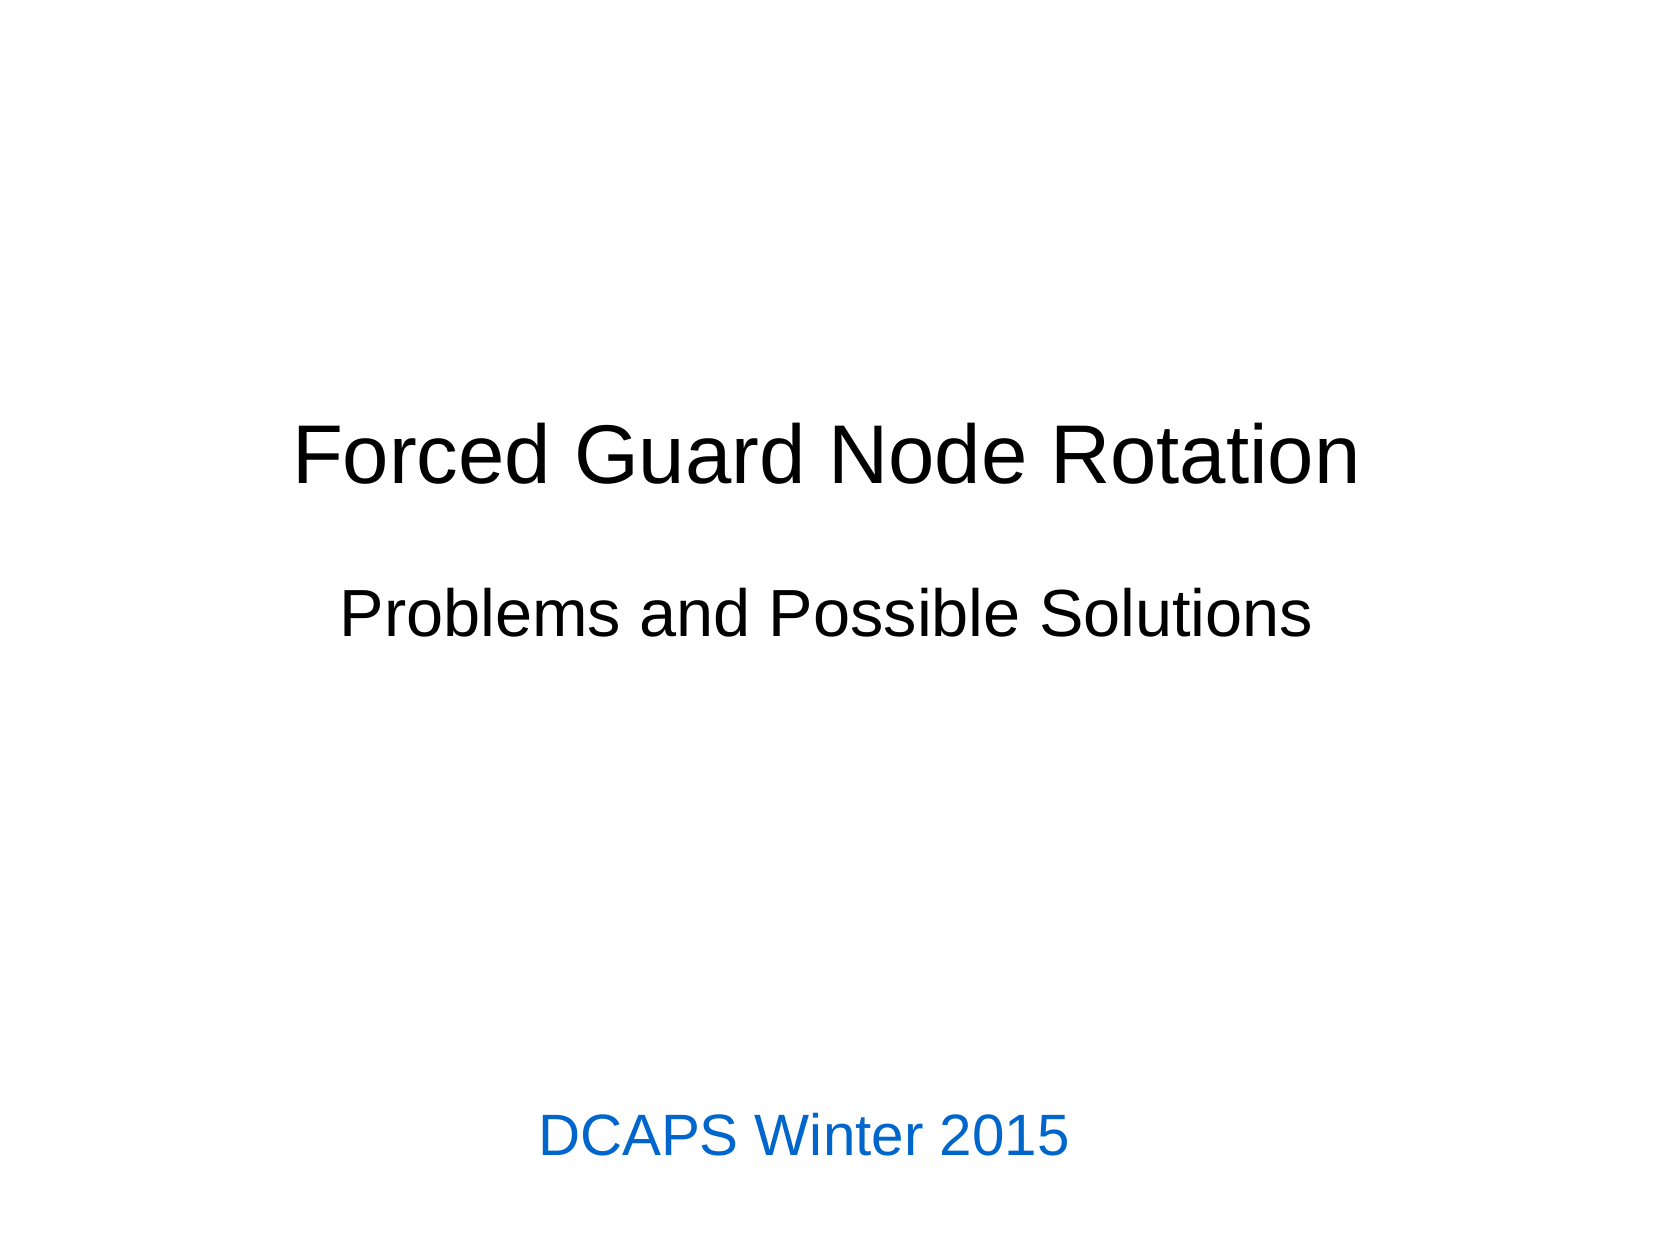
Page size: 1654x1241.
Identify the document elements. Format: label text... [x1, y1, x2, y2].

subtitle Forced Guard Node Rotation Problems and Possible Solutions [82, 49, 1571, 1010]
text_box DCAPS Winter 2015 [523, 1095, 1085, 1176]
